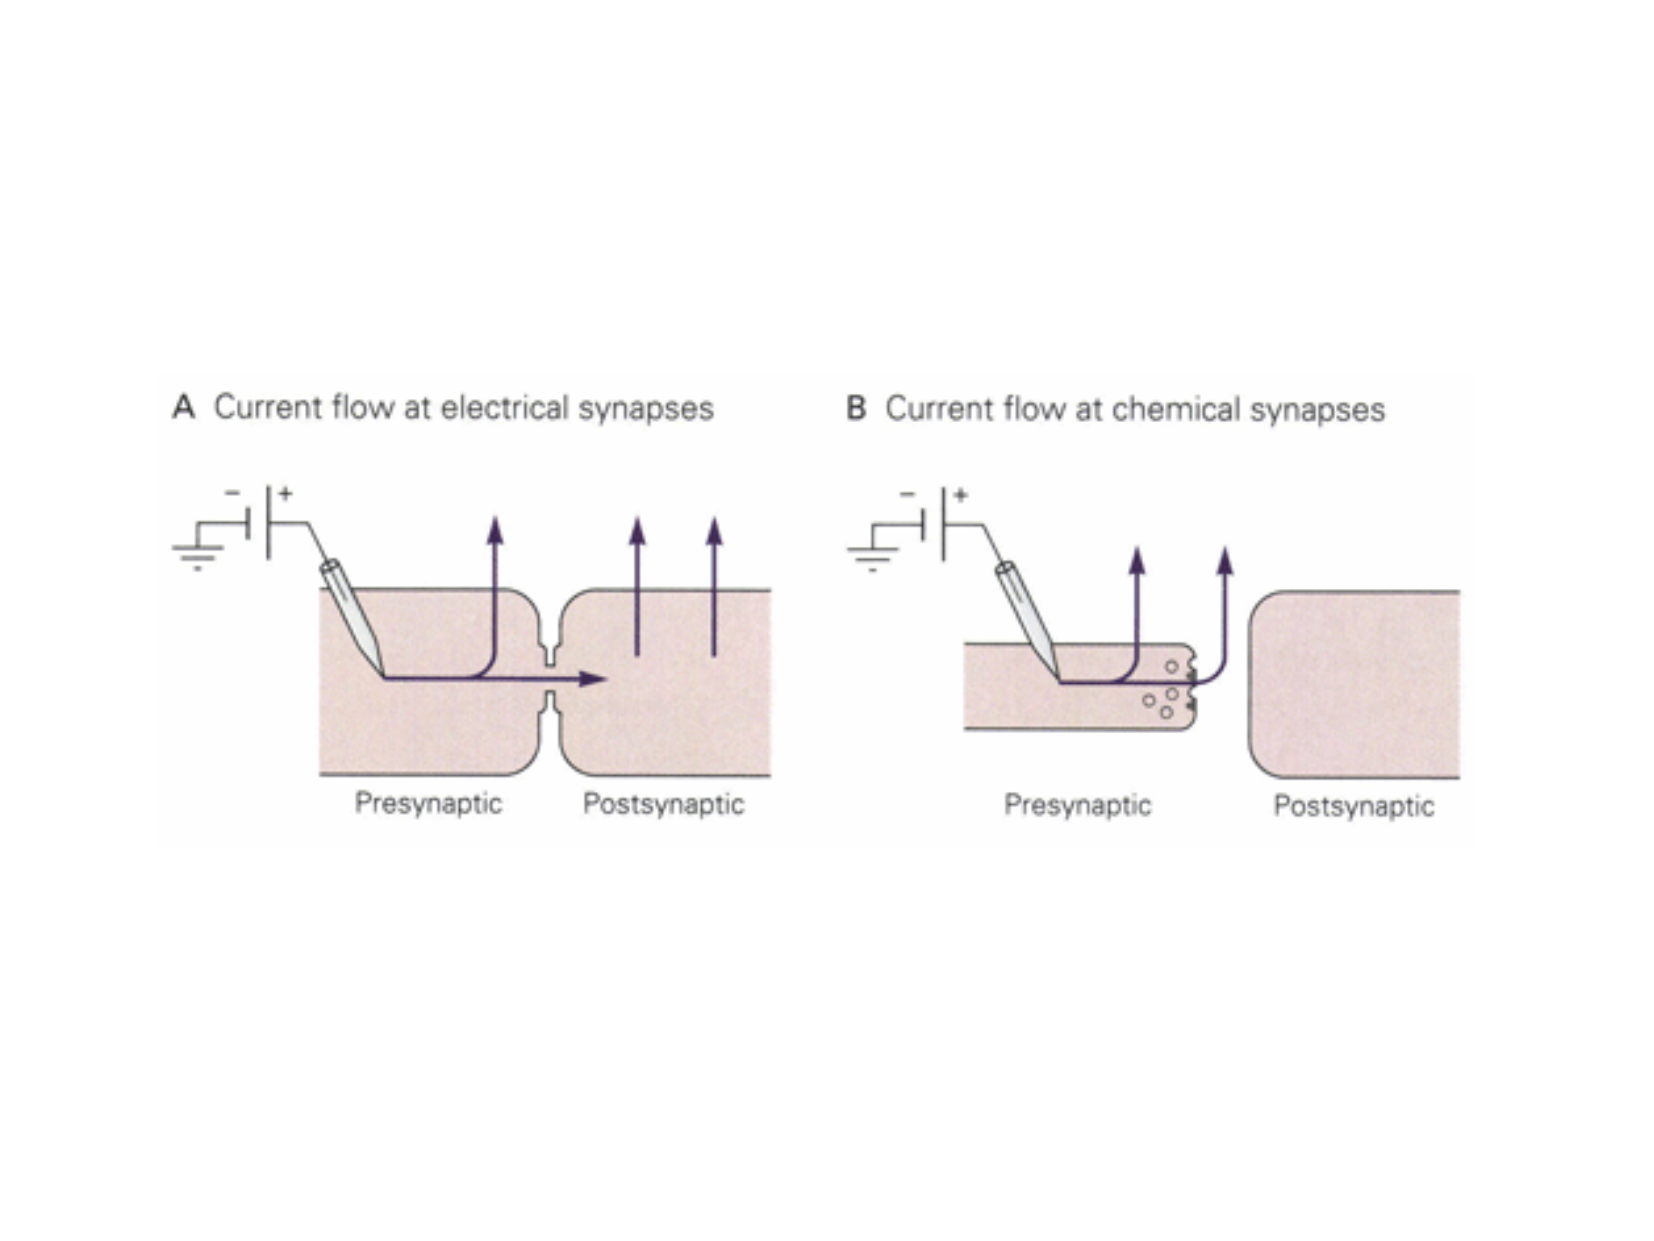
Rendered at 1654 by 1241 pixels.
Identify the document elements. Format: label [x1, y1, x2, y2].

picture [112, 364, 1548, 870]
